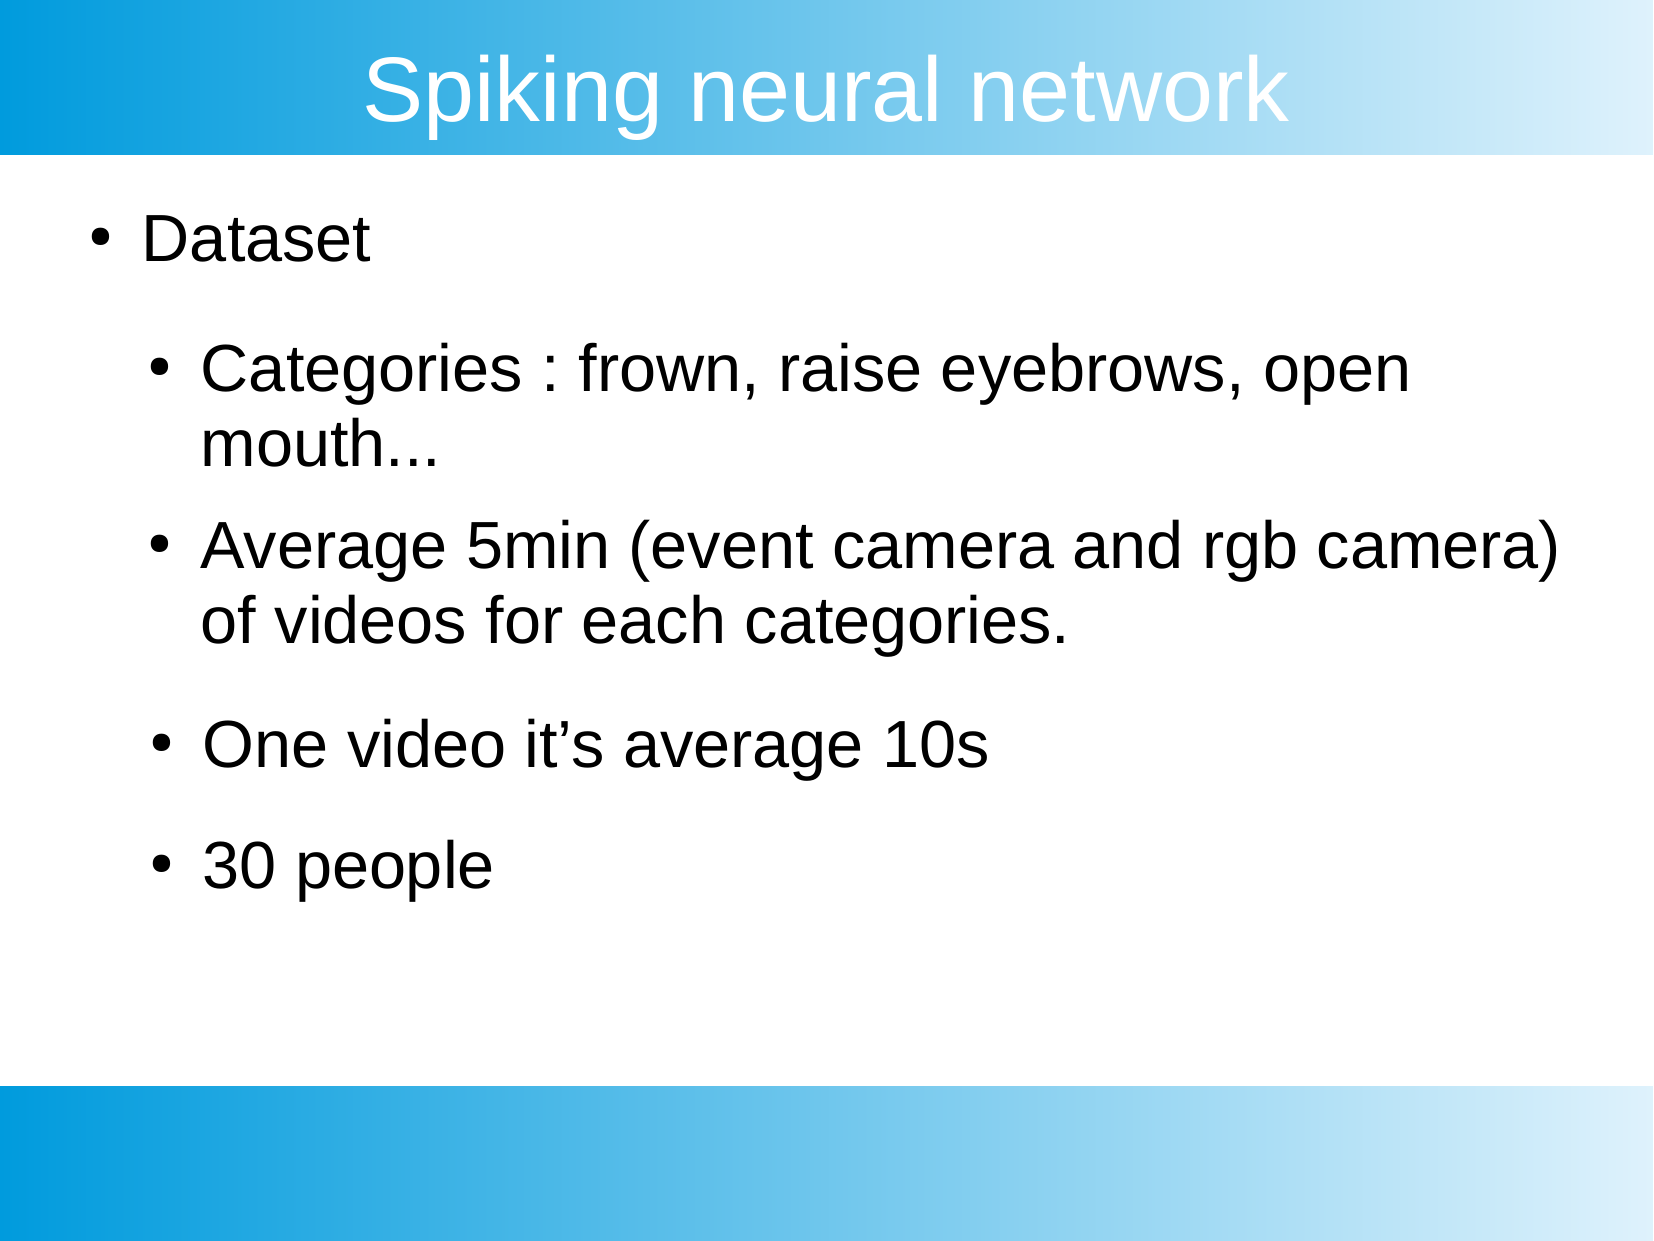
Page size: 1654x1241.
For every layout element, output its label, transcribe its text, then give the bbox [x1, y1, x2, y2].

list Average 5min (event camera and rgb camera) of videos for each categories. [129, 507, 1619, 626]
list Dataset [70, 200, 1560, 319]
list Categories : frown, raise eyebrows, open mouth... [129, 330, 1619, 449]
title Spiking neural network [82, 37, 1571, 142]
list One video it’s average 10s [131, 707, 1620, 826]
list 30 people [131, 827, 1620, 946]
